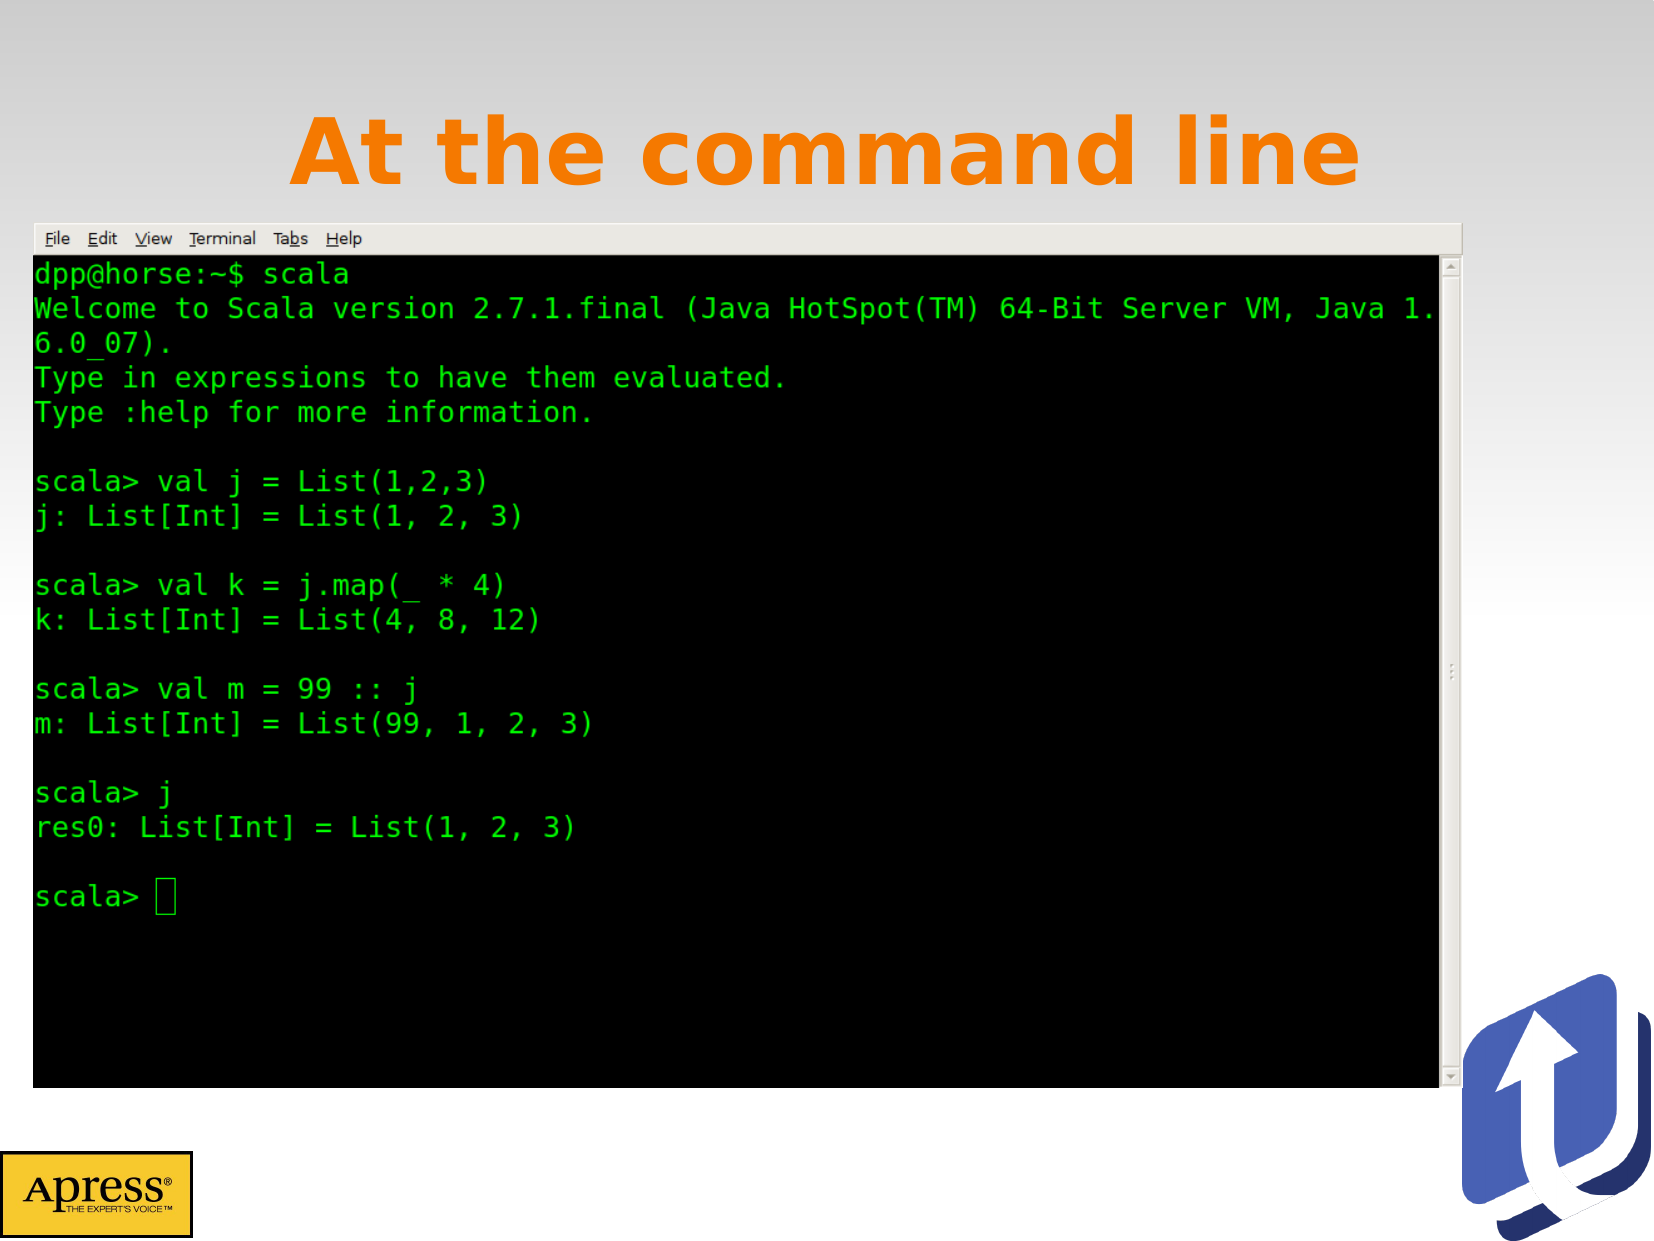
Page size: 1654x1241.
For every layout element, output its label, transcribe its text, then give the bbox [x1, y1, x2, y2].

title At the command line [82, 49, 1571, 257]
picture [33, 222, 1651, 1241]
picture [0, 1151, 193, 1238]
